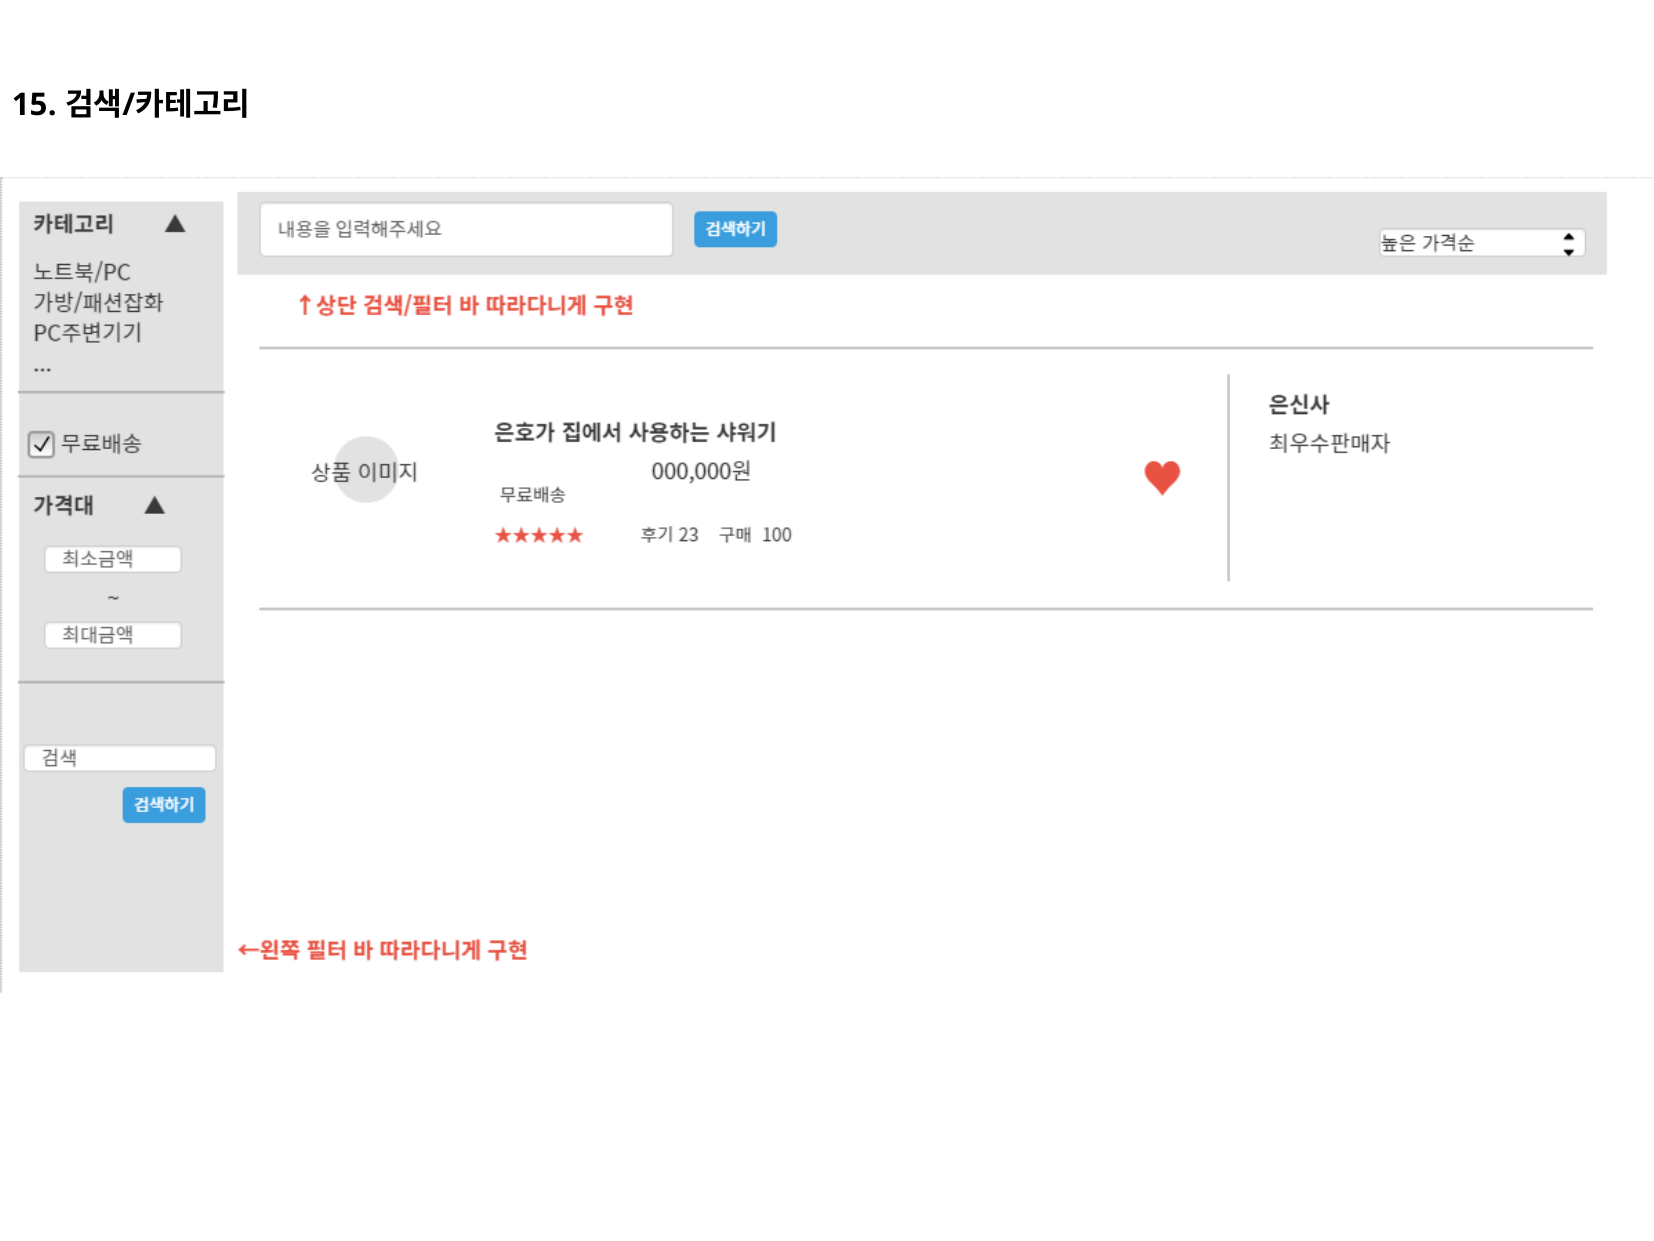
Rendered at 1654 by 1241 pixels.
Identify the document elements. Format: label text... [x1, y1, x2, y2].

text_box 15. 검색/카테고리 [11, 59, 768, 146]
picture [0, 177, 1654, 993]
